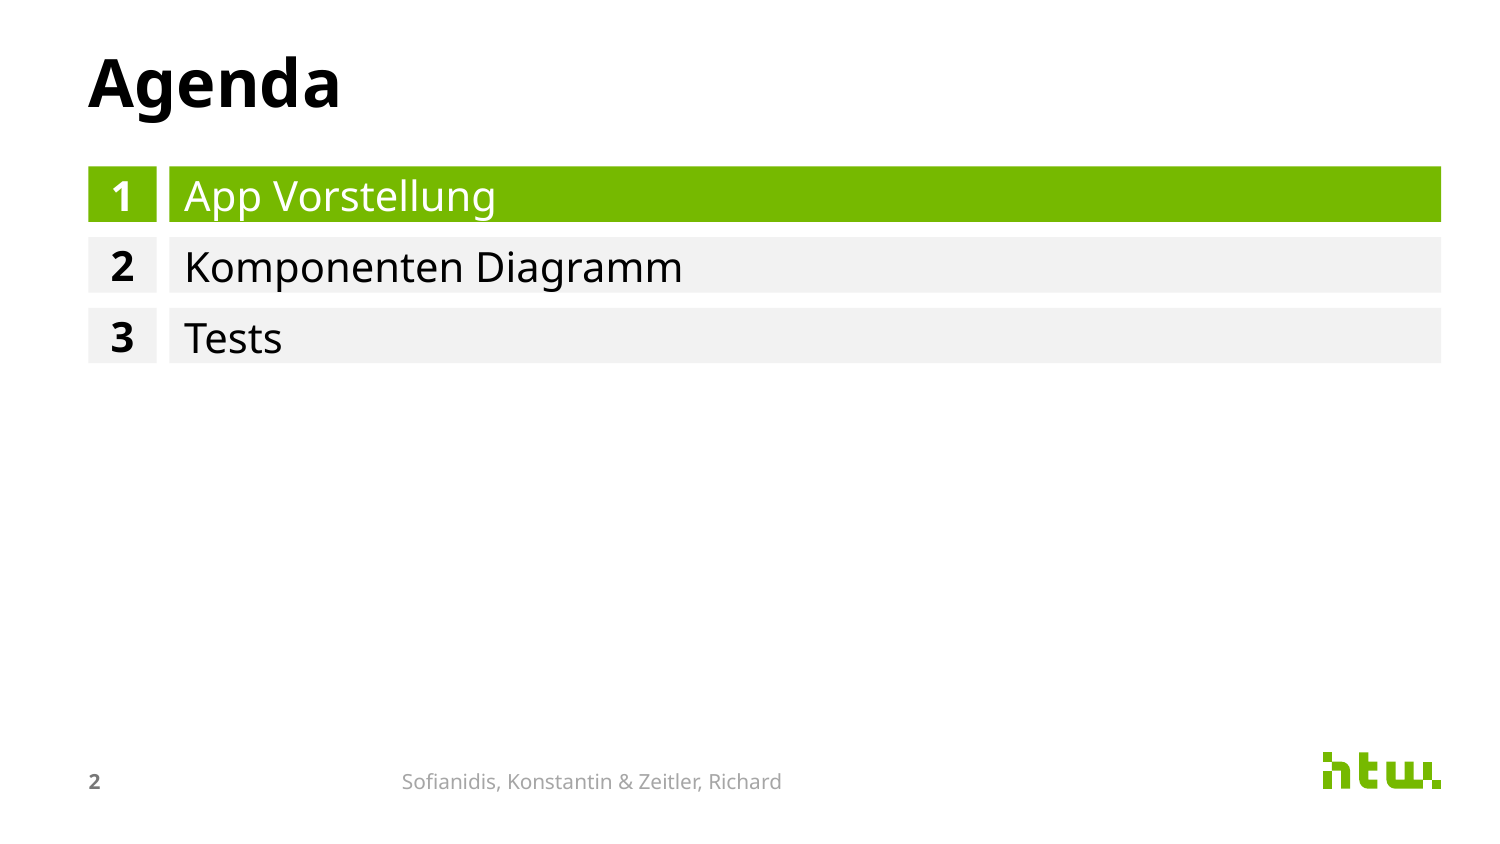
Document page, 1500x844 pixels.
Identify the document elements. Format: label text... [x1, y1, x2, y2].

text_box 3 [88, 307, 157, 364]
text_box 1 [88, 166, 157, 222]
footer Sofianidis, Konstantin & Zeitler, Richard [401, 768, 1302, 799]
text_box 2 [88, 237, 157, 293]
title Agenda [88, 50, 1323, 123]
slide_number <Foliennummer> [88, 768, 373, 799]
text_box Tests [169, 307, 1442, 364]
text_box Komponenten Diagramm [169, 237, 1442, 293]
text_box App Vorstellung [169, 166, 1442, 222]
